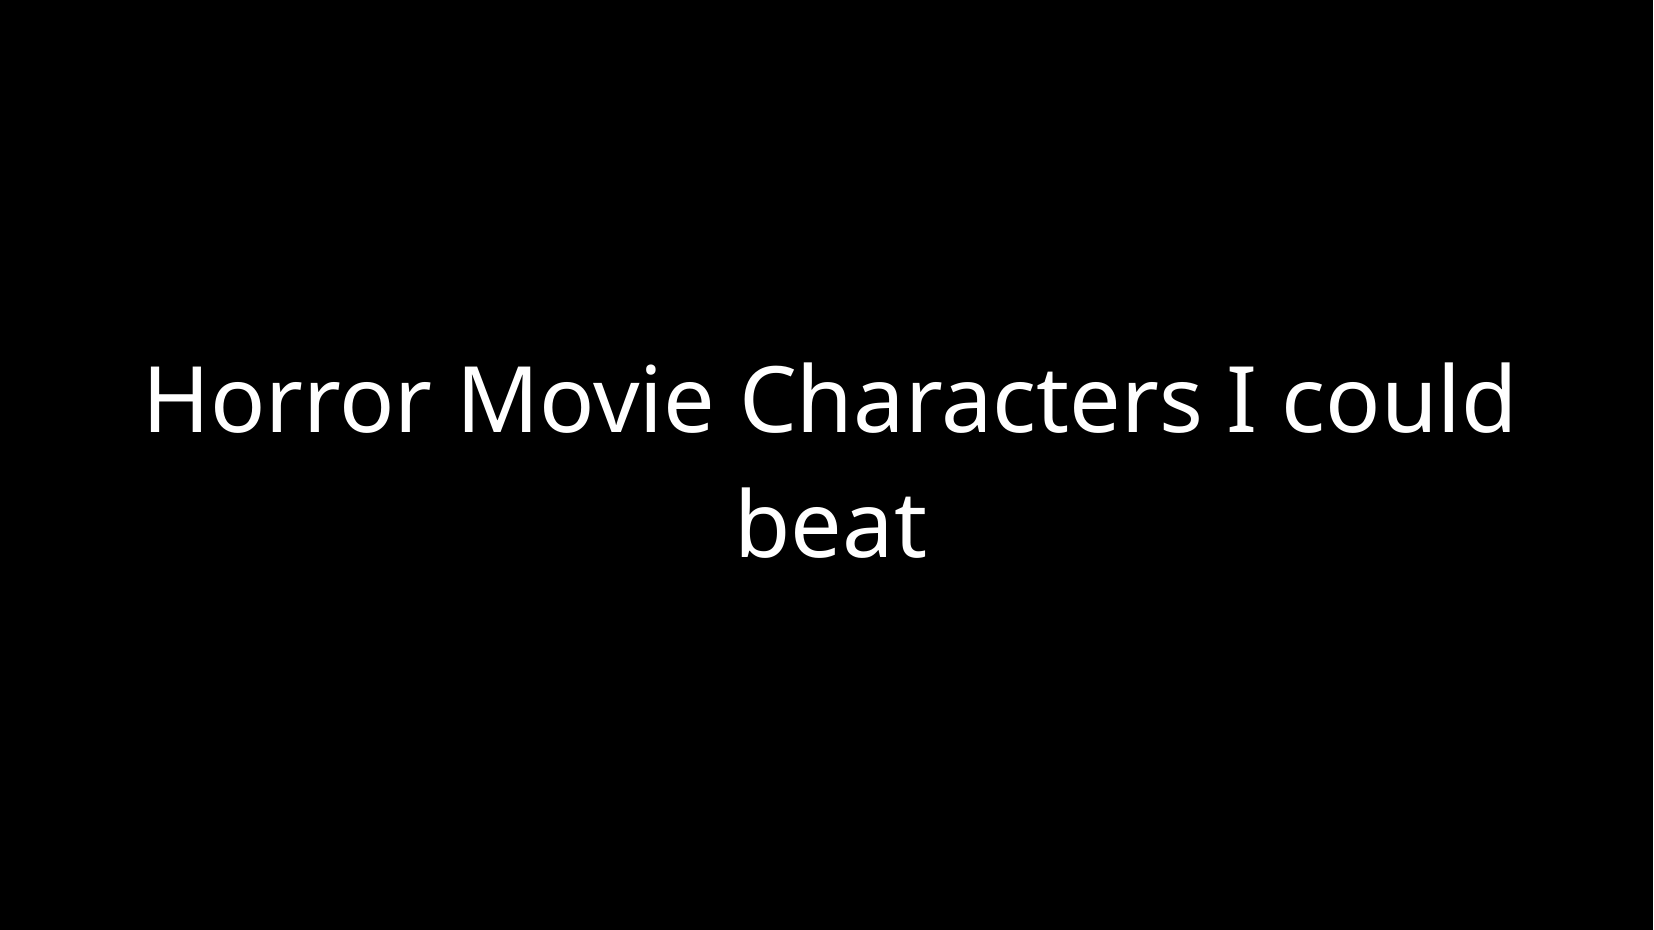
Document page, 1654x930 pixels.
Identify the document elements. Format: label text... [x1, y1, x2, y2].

title Horror Movie Characters I could beat [86, 332, 1575, 588]
